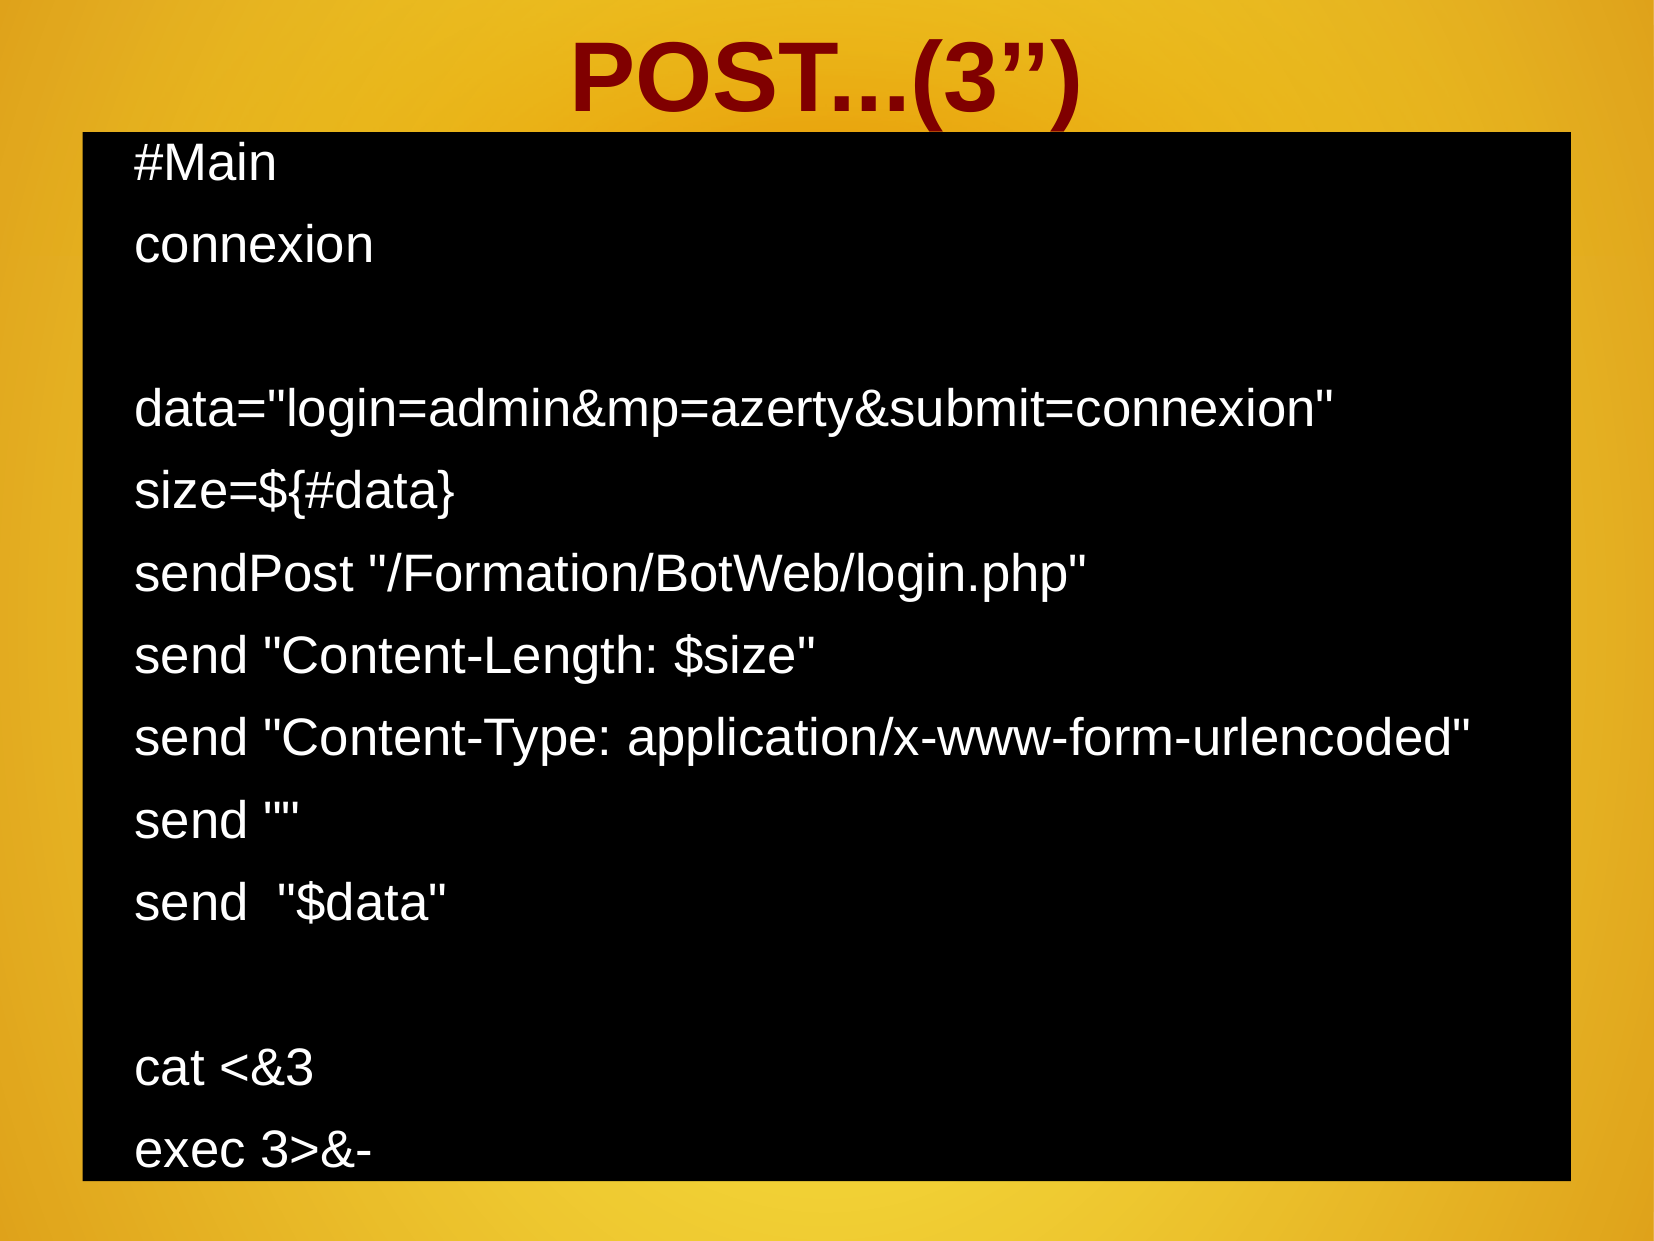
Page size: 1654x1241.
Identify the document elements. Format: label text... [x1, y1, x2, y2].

list #Main connexion data="login=admin&mp=azerty&submit=connexion" size=${#data} sendPost "/Formation/BotWeb/login.php" send "Content-Length: $size" send "Content-Type: application/x-www-form-urlencoded" send "" send "$data" cat <&3 exec 3>&- [82, 132, 1571, 1182]
title POST...(3’’) [82, 21, 1571, 132]
